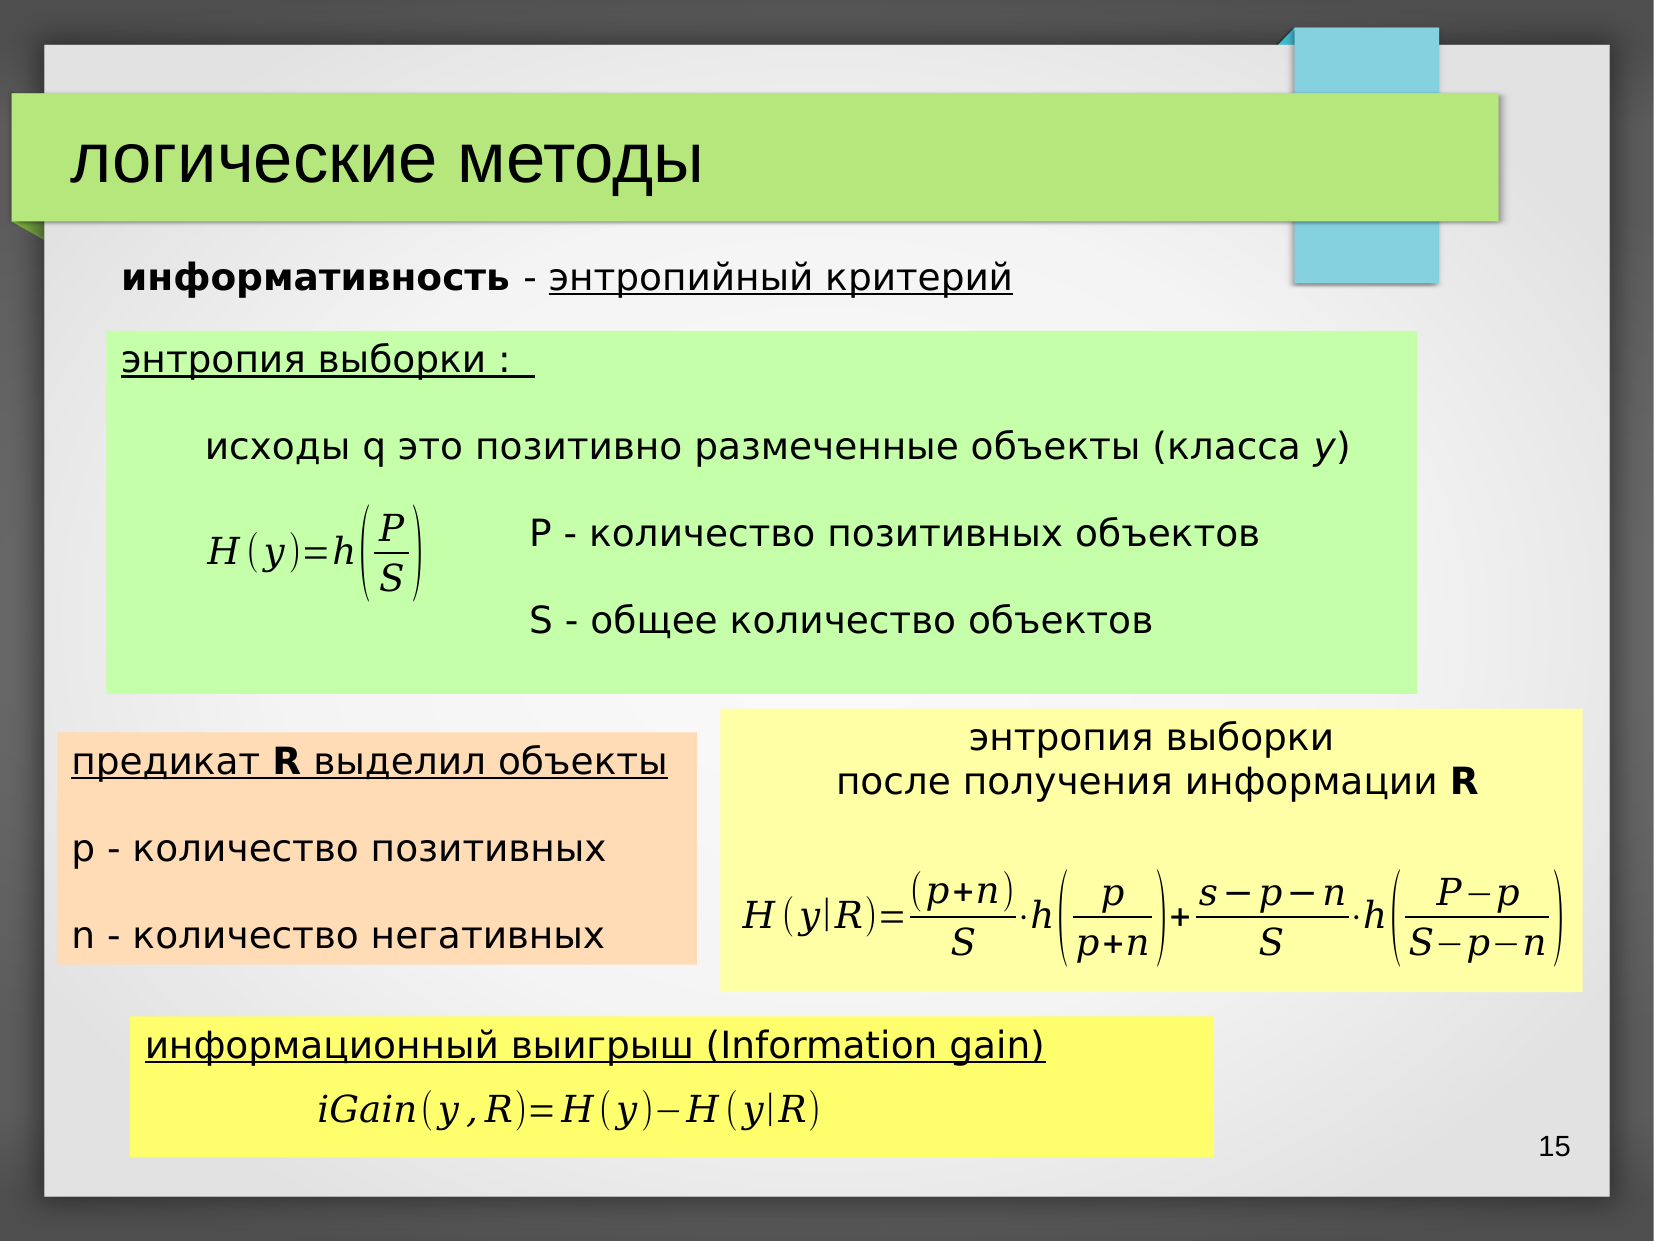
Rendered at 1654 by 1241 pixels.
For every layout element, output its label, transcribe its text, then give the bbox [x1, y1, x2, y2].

text_box информативность - энтропийный критерий [106, 248, 1292, 309]
title логические методы [70, 118, 1205, 199]
chart [311, 1088, 827, 1134]
chart [199, 502, 431, 605]
text_box энтропия выборки : исходы q это позитивно размеченные объекты (класса y) P - количество позитивных объектов S - общее количество объектов [106, 330, 1418, 694]
text_box информационный выигрыш (Information gain) [129, 1016, 1215, 1158]
text_box энтропия выборки после получения информации R [720, 708, 1583, 993]
picture [0, 0, 1654, 1241]
text_box предикат R выделил объекты p - количество позитивных n - количество негативных [56, 732, 697, 965]
chart [735, 866, 1571, 969]
